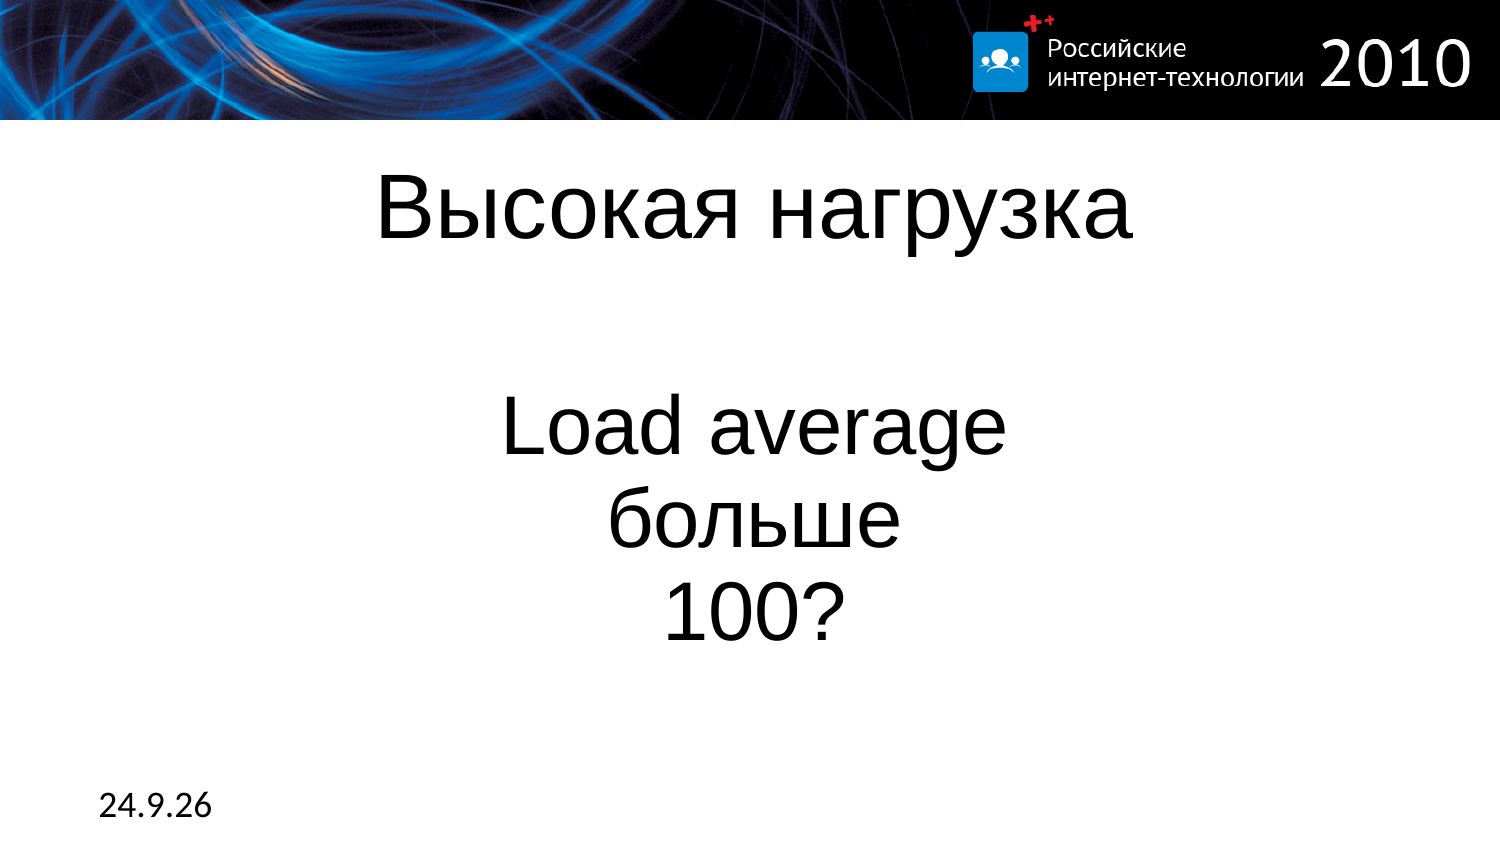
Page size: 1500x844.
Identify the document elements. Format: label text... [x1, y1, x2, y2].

title Высокая нагрузка [79, 155, 1430, 258]
subtitle Load average больше 100? [79, 279, 1430, 758]
picture [0, 0, 1500, 120]
